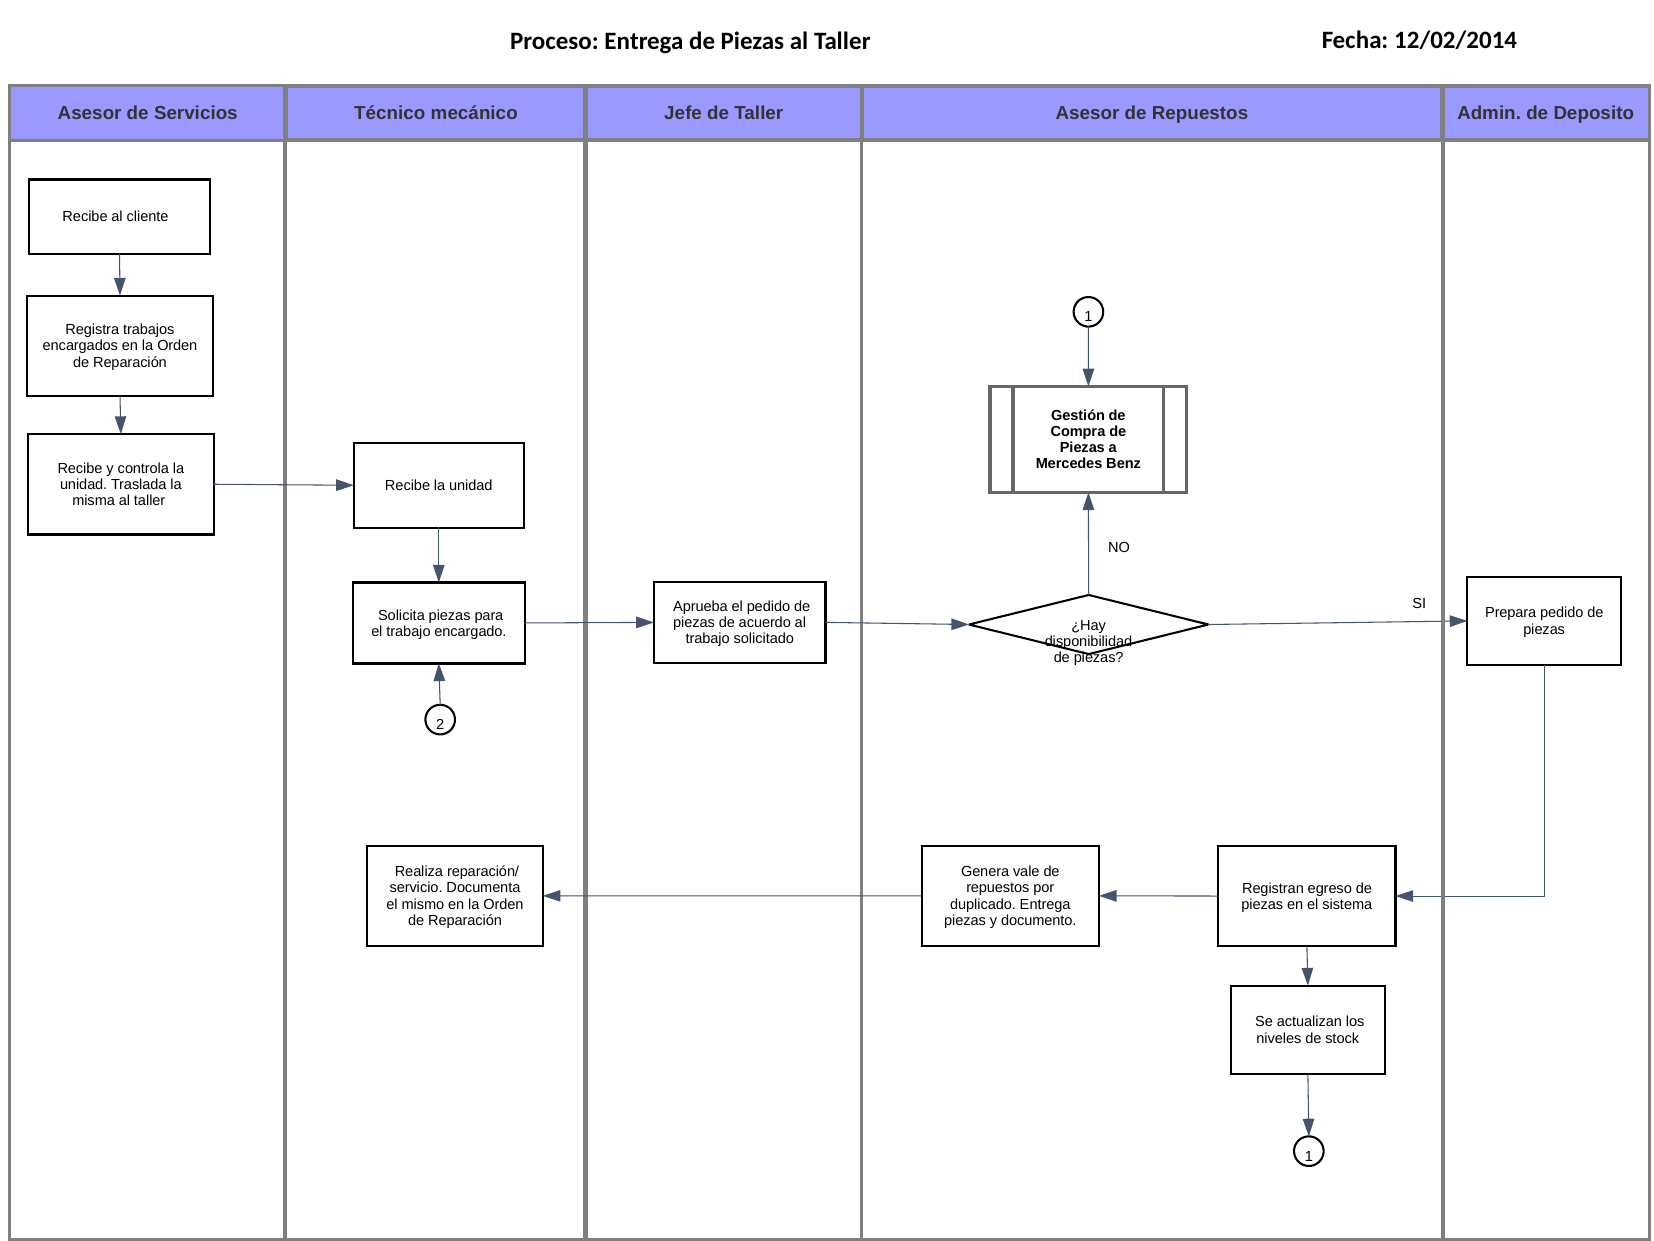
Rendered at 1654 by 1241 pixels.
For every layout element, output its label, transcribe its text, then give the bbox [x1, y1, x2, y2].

text_box Genera vale de repuestos por duplicado. Entrega piezas y documento. [921, 845, 1099, 947]
text_box Admin. de Deposito [1445, 87, 1648, 141]
text_box Jefe de Taller [588, 87, 860, 141]
text_box Recibe y controla la unidad. Traslada la misma al taller [28, 434, 214, 535]
text_box Realiza reparación/ servicio. Documenta el mismo en la Orden de Reparación [367, 845, 543, 947]
text_box Asesor de Servicios [11, 87, 283, 141]
text_box Registra trabajos encargados en la Orden de Reparación [27, 295, 213, 397]
text_box Prepara pedido de piezas [1467, 576, 1622, 666]
text_box 1 [1073, 297, 1104, 327]
text_box Aprueba el pedido de piezas de acuerdo al trabajo solicitado [653, 581, 826, 663]
text_box SI [1392, 588, 1446, 636]
text_box Gestión de Compra de Piezas a Mercedes Benz [990, 386, 1187, 493]
text_box Se actualizan los niveles de stock [1231, 985, 1385, 1075]
text_box Solicita piezas para el trabajo encargado. [352, 582, 525, 664]
text_box Técnico mecánico [287, 87, 583, 141]
text_box NO [1092, 531, 1146, 579]
text_box Recibe la unidad [353, 443, 524, 528]
text_box Proceso: Entrega de Piezas al Taller [26, 16, 1355, 64]
text_box Registran egreso de piezas en el sistema [1218, 845, 1396, 947]
text_box 2 [425, 704, 455, 735]
text_box 1 [1294, 1136, 1324, 1166]
text_box Asesor de Repuestos [863, 86, 1441, 141]
text_box ¿Hay disponibilidad de piezas? [970, 595, 1208, 654]
text_box Recibe al cliente [28, 179, 211, 254]
text_box Fecha: 12/02/2014 [1306, 16, 1648, 62]
